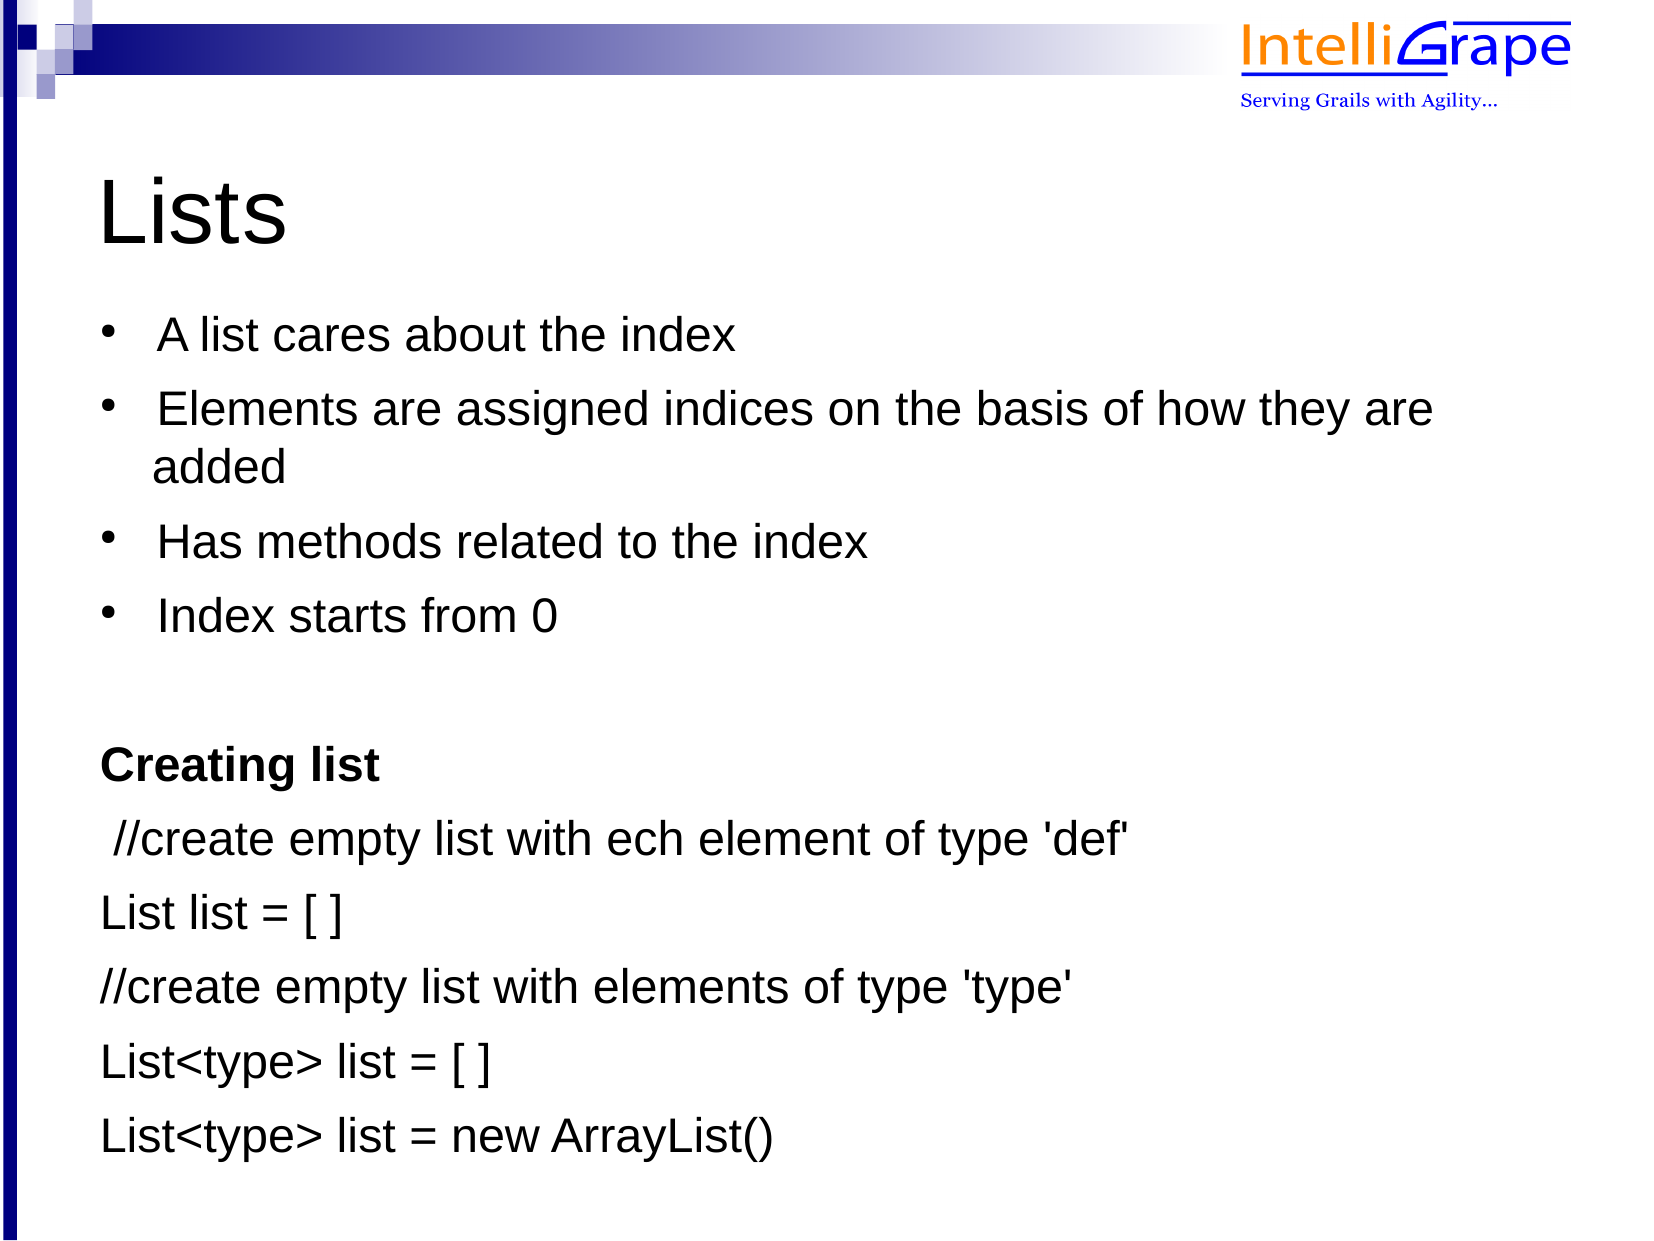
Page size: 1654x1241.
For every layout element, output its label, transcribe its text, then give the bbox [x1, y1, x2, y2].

list A list cares about the index Elements are assigned indices on the basis of how they are added Has methods related to the index Index starts from 0 Creating list //create empty list with ech element of type 'def' List list = [ ] //create empty list with elements of type 'type' List<type> list = [ ] List<type> list = new ArrayList() [82, 295, 1571, 1177]
picture [1240, 14, 1571, 82]
title List s [82, 82, 1571, 295]
